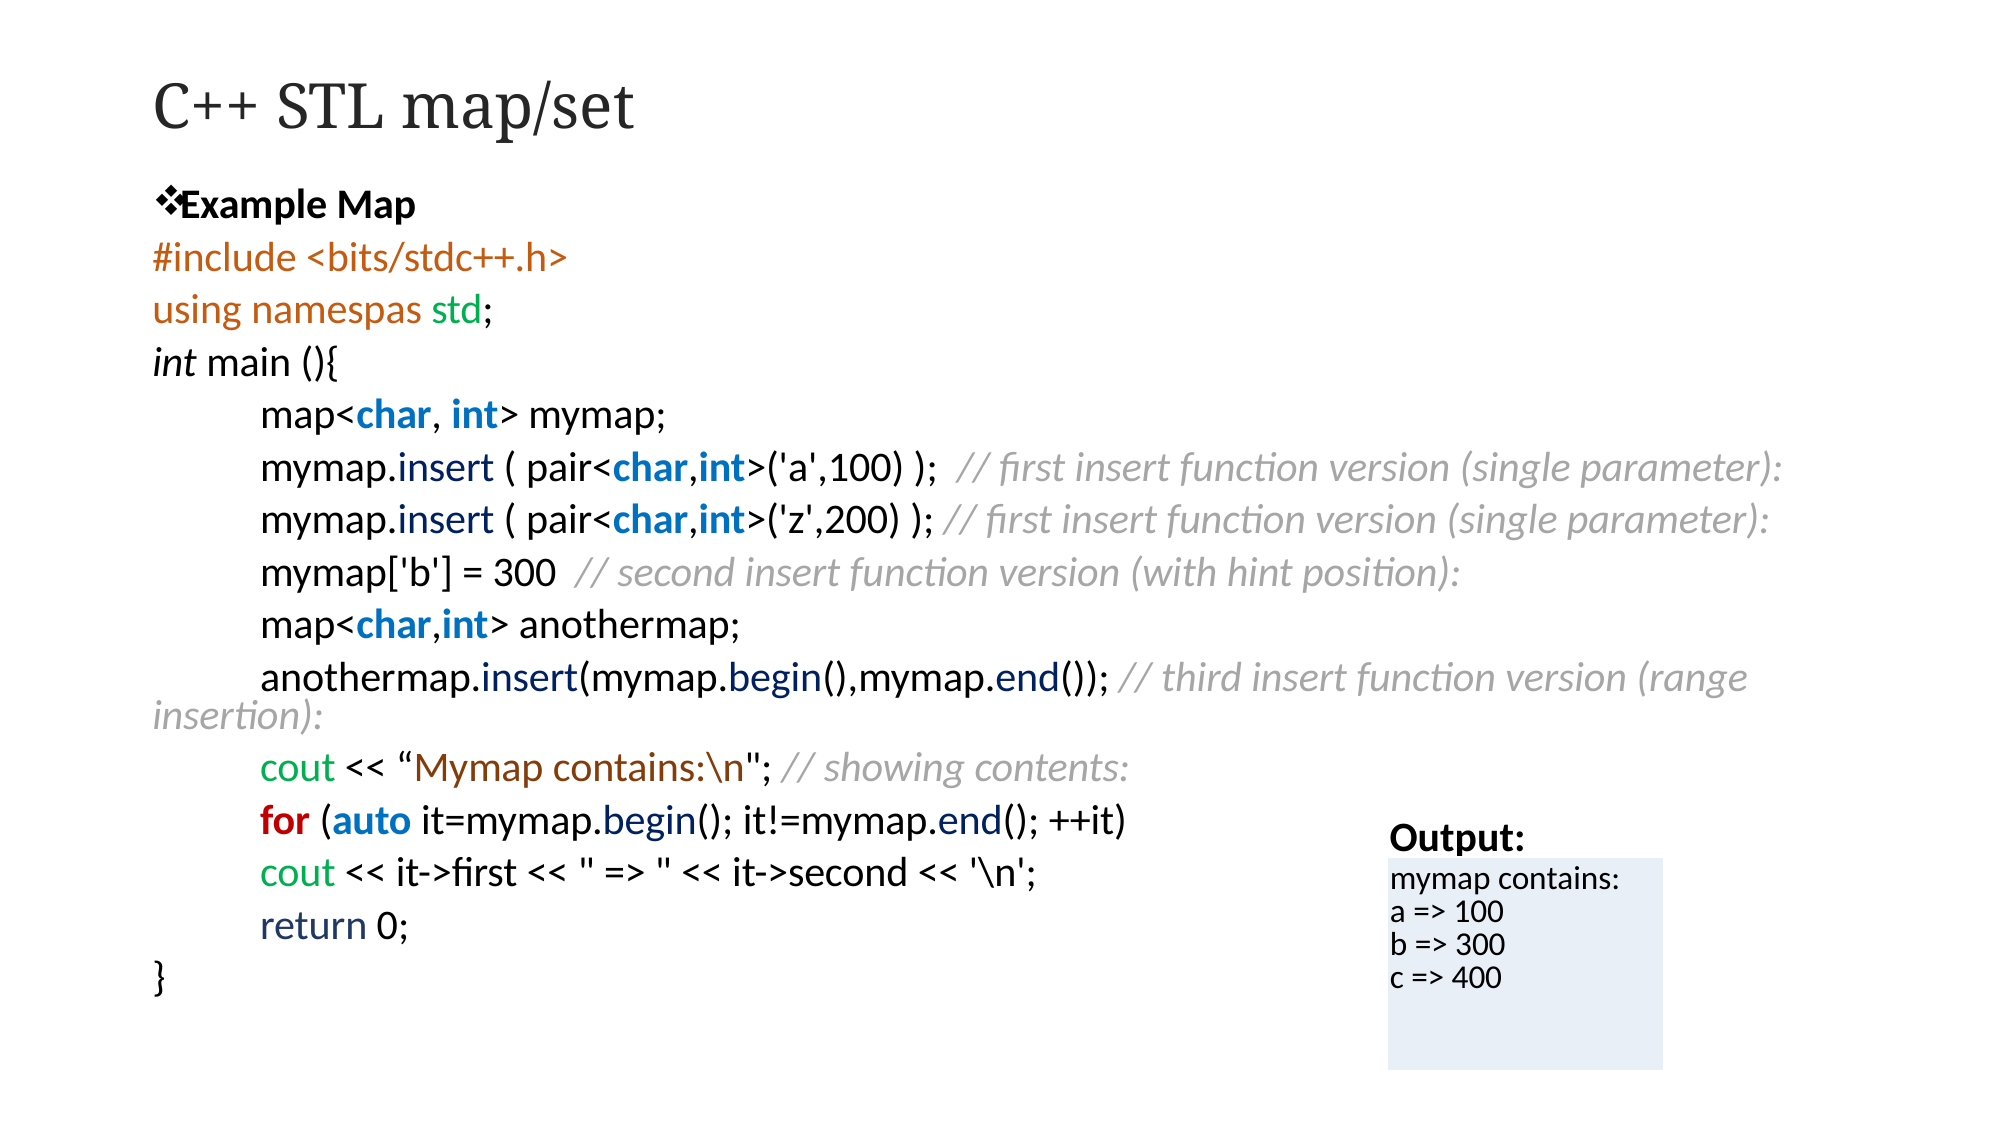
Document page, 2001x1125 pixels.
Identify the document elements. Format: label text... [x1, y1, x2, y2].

table_header mymap contains: a => 100 b => 300 c => 400 [1388, 858, 1663, 1070]
text_box C++ STL map/set [137, 59, 1863, 152]
text_box Output: [1374, 802, 1575, 917]
text_box Example Map #include <bits/stdc++.h> using namespas std; int main (){ map<char, int> mymap; mymap.insert ( pair<char,int>('a',100) ); // first insert function version (single parameter): mymap.insert ( pair<char,int>('z',200) ); // first insert function version (single parameter): mymap['b'] = 300 // second insert function version (with hint position): map<char,int> anothermap; anothermap.insert(mymap.begin(),mymap.end()); // third insert function version (range insertion): cout << “Mymap contains:\n"; // showing contents: for (auto it=mymap.begin(); it!=mymap.end(); ++it) cout << it->first << " => " << it->second << '\n'; return 0; } [137, 181, 1863, 1014]
